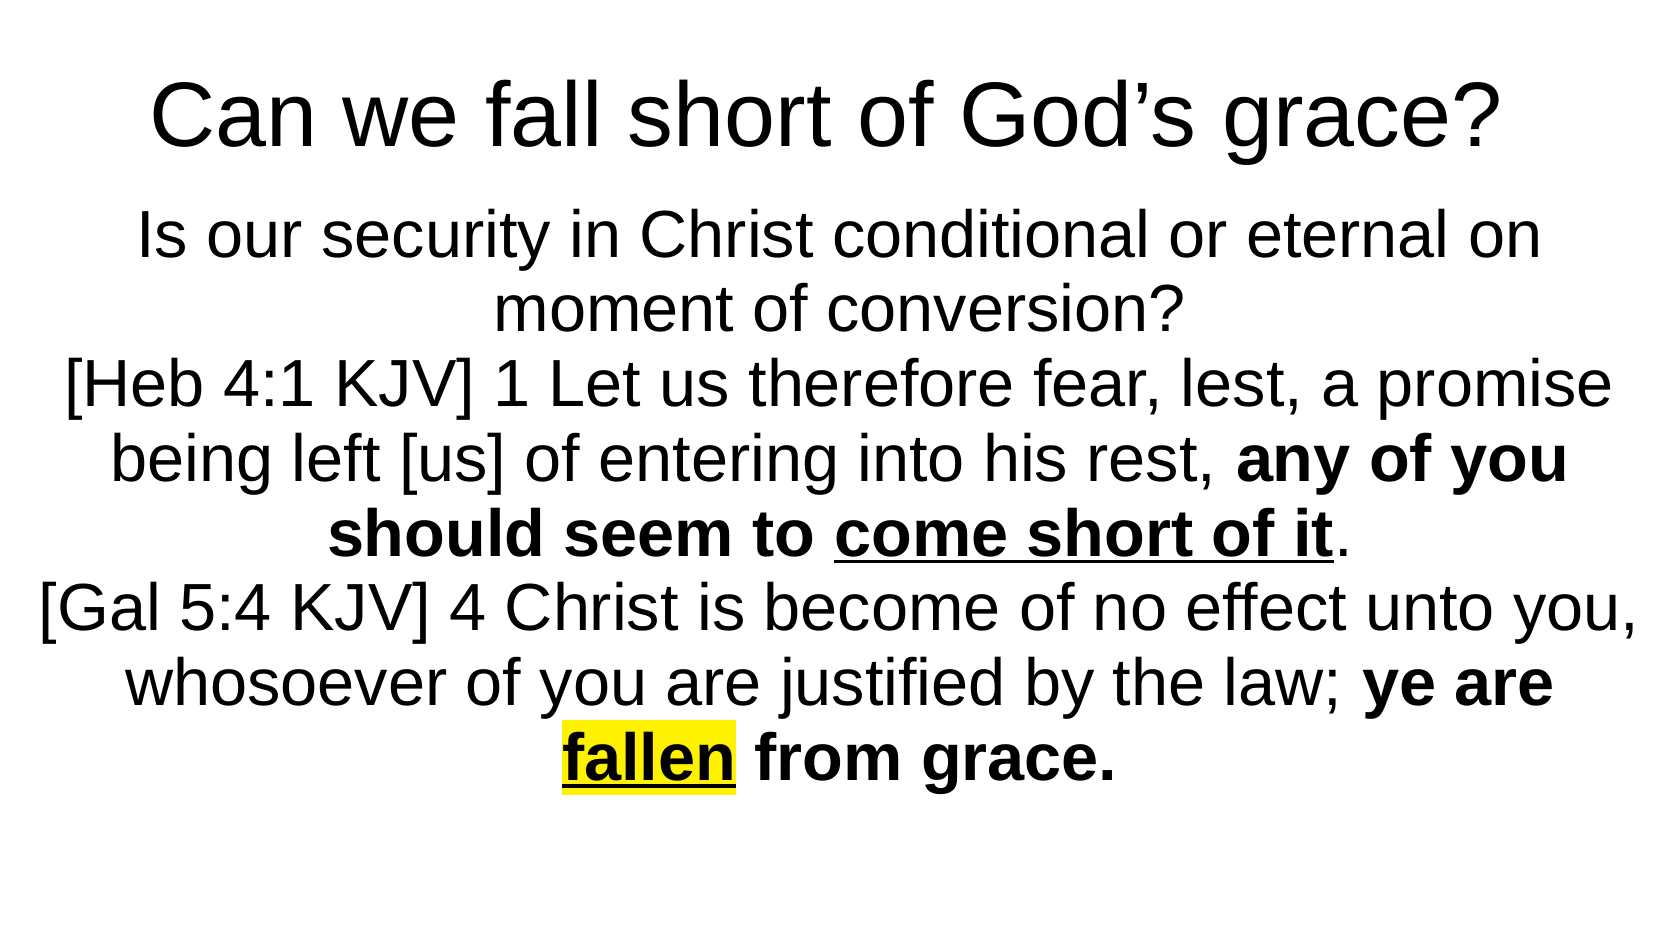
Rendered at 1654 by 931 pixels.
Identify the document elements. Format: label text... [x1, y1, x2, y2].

subtitle Is our security in Christ conditional or eternal on moment of conversion? [Heb 4:1 KJV] 1 Let us therefore fear, lest, a promise being left [us] of entering into his rest, any of you should seem to come short of it. [Gal 5:4 KJV] 4 Christ is become of no effect unto you, whosoever of you are justified by the law; ye are fallen from grace. [30, 150, 1651, 916]
title Can we fall short of God’s grace? [82, 37, 1571, 150]
